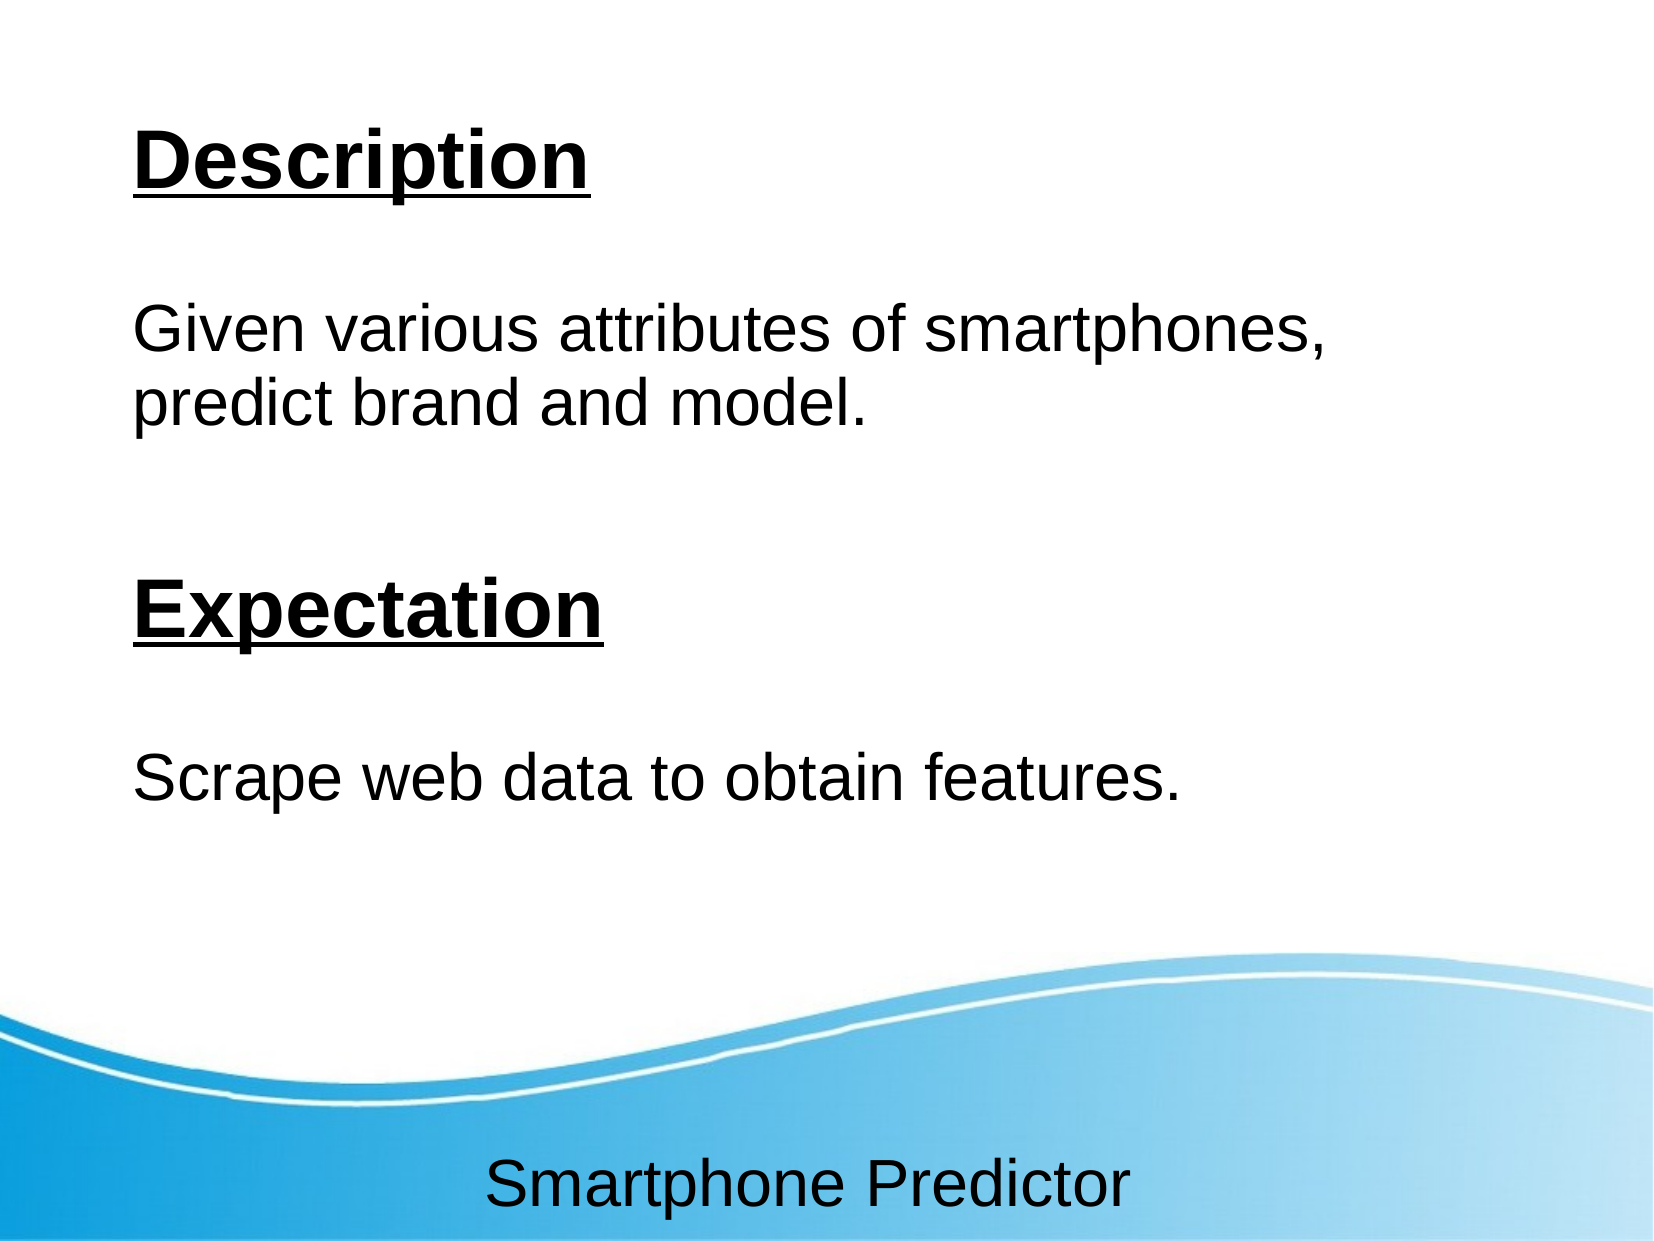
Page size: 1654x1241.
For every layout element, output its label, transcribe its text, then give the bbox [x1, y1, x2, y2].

list Smartphone Predictor [413, 1145, 1264, 1231]
text_box Description Given various attributes of smartphones, predict brand and model. [118, 106, 1465, 485]
text_box Expectation Scrape web data to obtain features. [118, 555, 1465, 934]
picture [0, 952, 1654, 1241]
